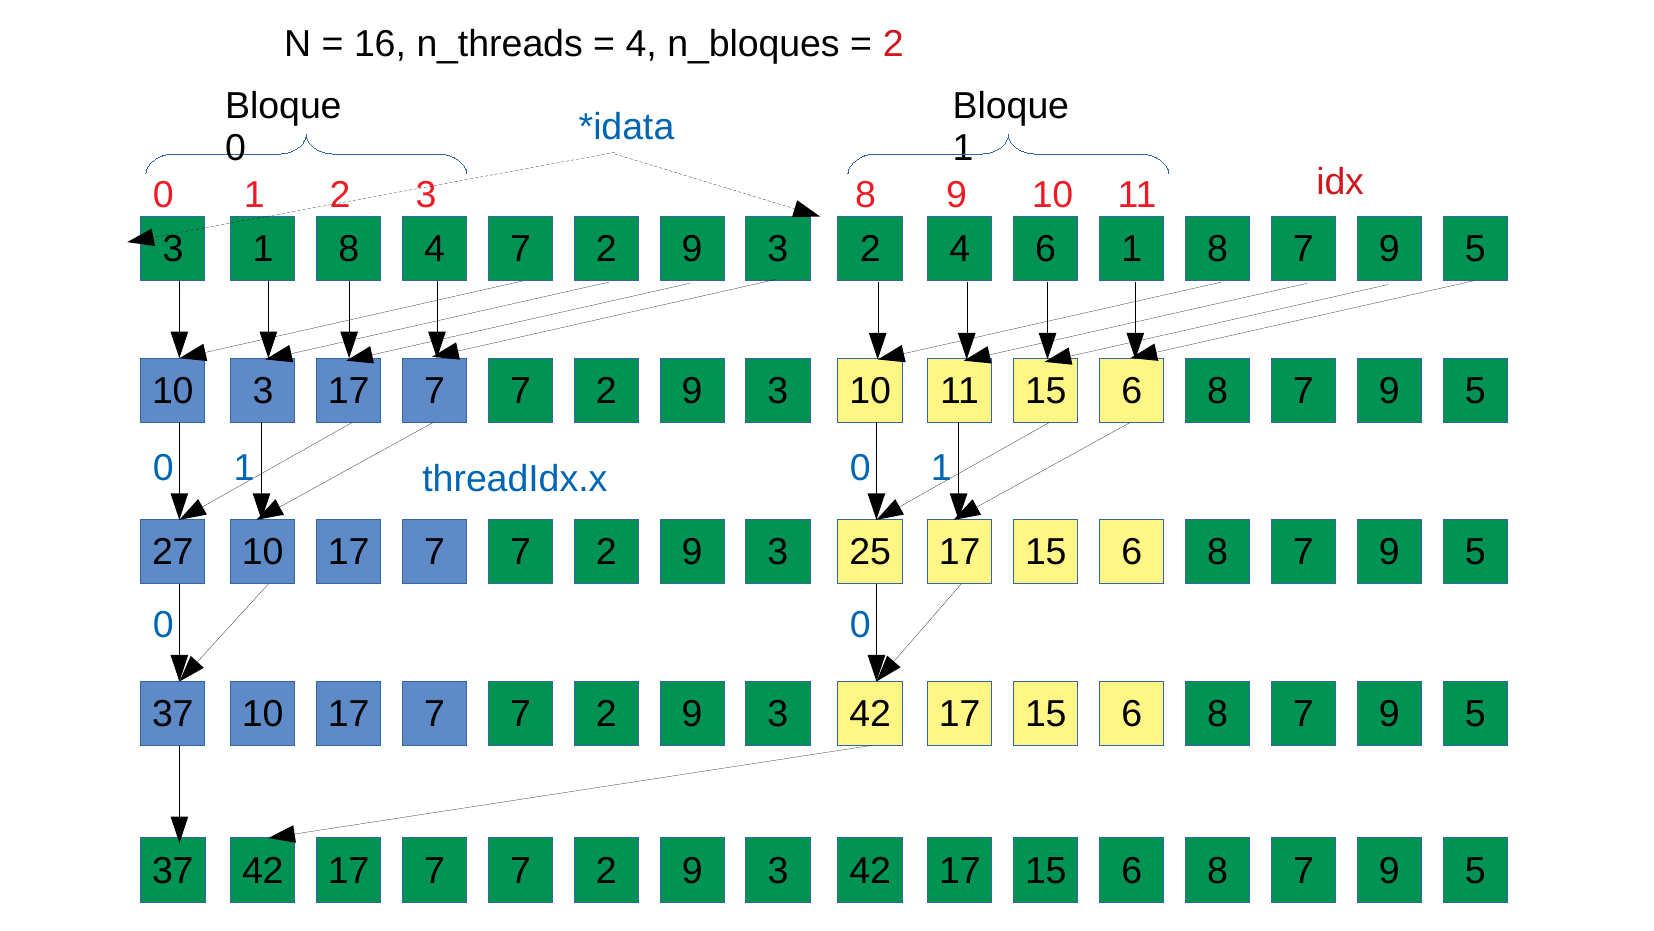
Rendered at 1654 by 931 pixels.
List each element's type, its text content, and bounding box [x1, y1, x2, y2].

text_box 4 [428, 240, 437, 253]
text_box Bloque 1 [937, 77, 1105, 166]
text_box 3 [230, 358, 295, 423]
text_box 27 [140, 519, 205, 584]
text_box 4 [953, 240, 962, 253]
text_box 2 [574, 837, 639, 903]
text_box 37 [140, 681, 205, 746]
text_box 8 [840, 166, 931, 237]
text_box threadIdx.x [407, 450, 646, 549]
text_box 11 [1102, 166, 1193, 237]
text_box 3 [745, 519, 811, 584]
text_box 9 [660, 519, 725, 584]
text_box 0 [138, 595, 228, 667]
text_box 17 [316, 358, 381, 423]
text_box 10 [1017, 166, 1102, 237]
text_box 3 [745, 216, 811, 281]
text_box 7 [1271, 519, 1336, 584]
text_box 9 [1357, 238, 1422, 281]
text_box 5 [1443, 681, 1508, 746]
text_box 7 [402, 519, 467, 584]
text_box 42 [837, 837, 903, 903]
text_box 8 [344, 237, 353, 246]
text_box 1 [1099, 237, 1164, 281]
text_box 5 [1443, 837, 1508, 903]
text_box 25 [837, 519, 903, 584]
text_box 1 [218, 439, 309, 510]
text_box 2 [574, 681, 639, 746]
text_box 7 [488, 837, 553, 903]
text_box 17 [927, 519, 992, 584]
text_box 1 [230, 237, 295, 281]
text_box 5 [1443, 216, 1508, 281]
text_box 15 [1013, 358, 1078, 423]
text_box 2 [837, 216, 903, 281]
text_box 37 [140, 837, 206, 903]
text_box 11 [927, 358, 992, 423]
text_box 8 [1185, 681, 1250, 746]
text_box 7 [1271, 216, 1336, 281]
text_box 7 [402, 358, 467, 423]
text_box 5 [1443, 519, 1508, 584]
text_box 0 [835, 595, 926, 667]
text_box 5 [1443, 358, 1508, 423]
text_box 10 [230, 681, 295, 746]
text_box 7 [488, 681, 553, 746]
text_box 6 [1099, 358, 1164, 423]
text_box 2 [574, 216, 639, 281]
text_box Bloque 0 [210, 77, 378, 177]
text_box 9 [660, 216, 725, 281]
text_box 17 [927, 681, 992, 746]
text_box idx [1301, 153, 1469, 238]
text_box 8 [1185, 837, 1250, 903]
text_box 9 [660, 837, 725, 903]
text_box 17 [927, 837, 992, 903]
text_box 8 [316, 237, 381, 281]
text_box 1 [916, 439, 1006, 510]
text_box 42 [837, 681, 903, 746]
text_box 7 [1271, 837, 1336, 903]
text_box 0 [138, 439, 218, 510]
text_box 9 [660, 358, 725, 423]
text_box 0 [138, 166, 228, 237]
text_box 10 [230, 519, 295, 584]
text_box 8 [1185, 216, 1250, 281]
text_box *idata [564, 97, 731, 183]
text_box 9 [1357, 837, 1422, 903]
text_box 7 [402, 837, 467, 903]
text_box 9 [931, 166, 1017, 237]
text_box 4 [402, 237, 467, 281]
text_box 6 [1099, 519, 1164, 584]
text_box 9 [1357, 681, 1422, 746]
text_box 2 [314, 166, 400, 237]
text_box 8 [1185, 519, 1250, 584]
text_box 6 [1099, 681, 1164, 746]
text_box 7 [1271, 358, 1336, 423]
text_box 8 [343, 249, 354, 259]
text_box 3 [745, 358, 811, 423]
text_box 8 [1185, 358, 1250, 423]
text_box 7 [488, 358, 553, 423]
text_box 9 [1383, 238, 1393, 250]
text_box 0 [835, 439, 916, 510]
text_box 6 [1099, 837, 1164, 903]
text_box 3 [745, 681, 811, 746]
text_box 10 [837, 358, 903, 423]
text_box 9 [1357, 519, 1422, 584]
text_box N = 16, n_threads = 4, n_bloques = 2 [269, 15, 976, 114]
text_box 1 [229, 166, 314, 237]
text_box 6 [1041, 247, 1051, 259]
text_box 7 [488, 549, 553, 584]
text_box 15 [1013, 681, 1078, 746]
text_box 9 [1357, 358, 1422, 423]
text_box 2 [574, 358, 639, 423]
text_box 6 [1013, 237, 1078, 281]
text_box 4 [927, 237, 992, 281]
text_box 15 [1013, 519, 1078, 584]
text_box 15 [1013, 837, 1078, 903]
text_box 17 [316, 681, 381, 746]
text_box 3 [140, 237, 205, 281]
text_box 9 [660, 681, 725, 746]
text_box 2 [574, 549, 639, 584]
text_box 7 [402, 681, 467, 746]
text_box 42 [230, 837, 295, 903]
text_box 3 [400, 166, 491, 237]
text_box 7 [1271, 681, 1336, 746]
text_box 17 [316, 519, 381, 584]
text_box 10 [140, 358, 205, 423]
text_box 7 [488, 216, 553, 281]
text_box 3 [745, 837, 811, 903]
text_box 17 [316, 837, 381, 903]
